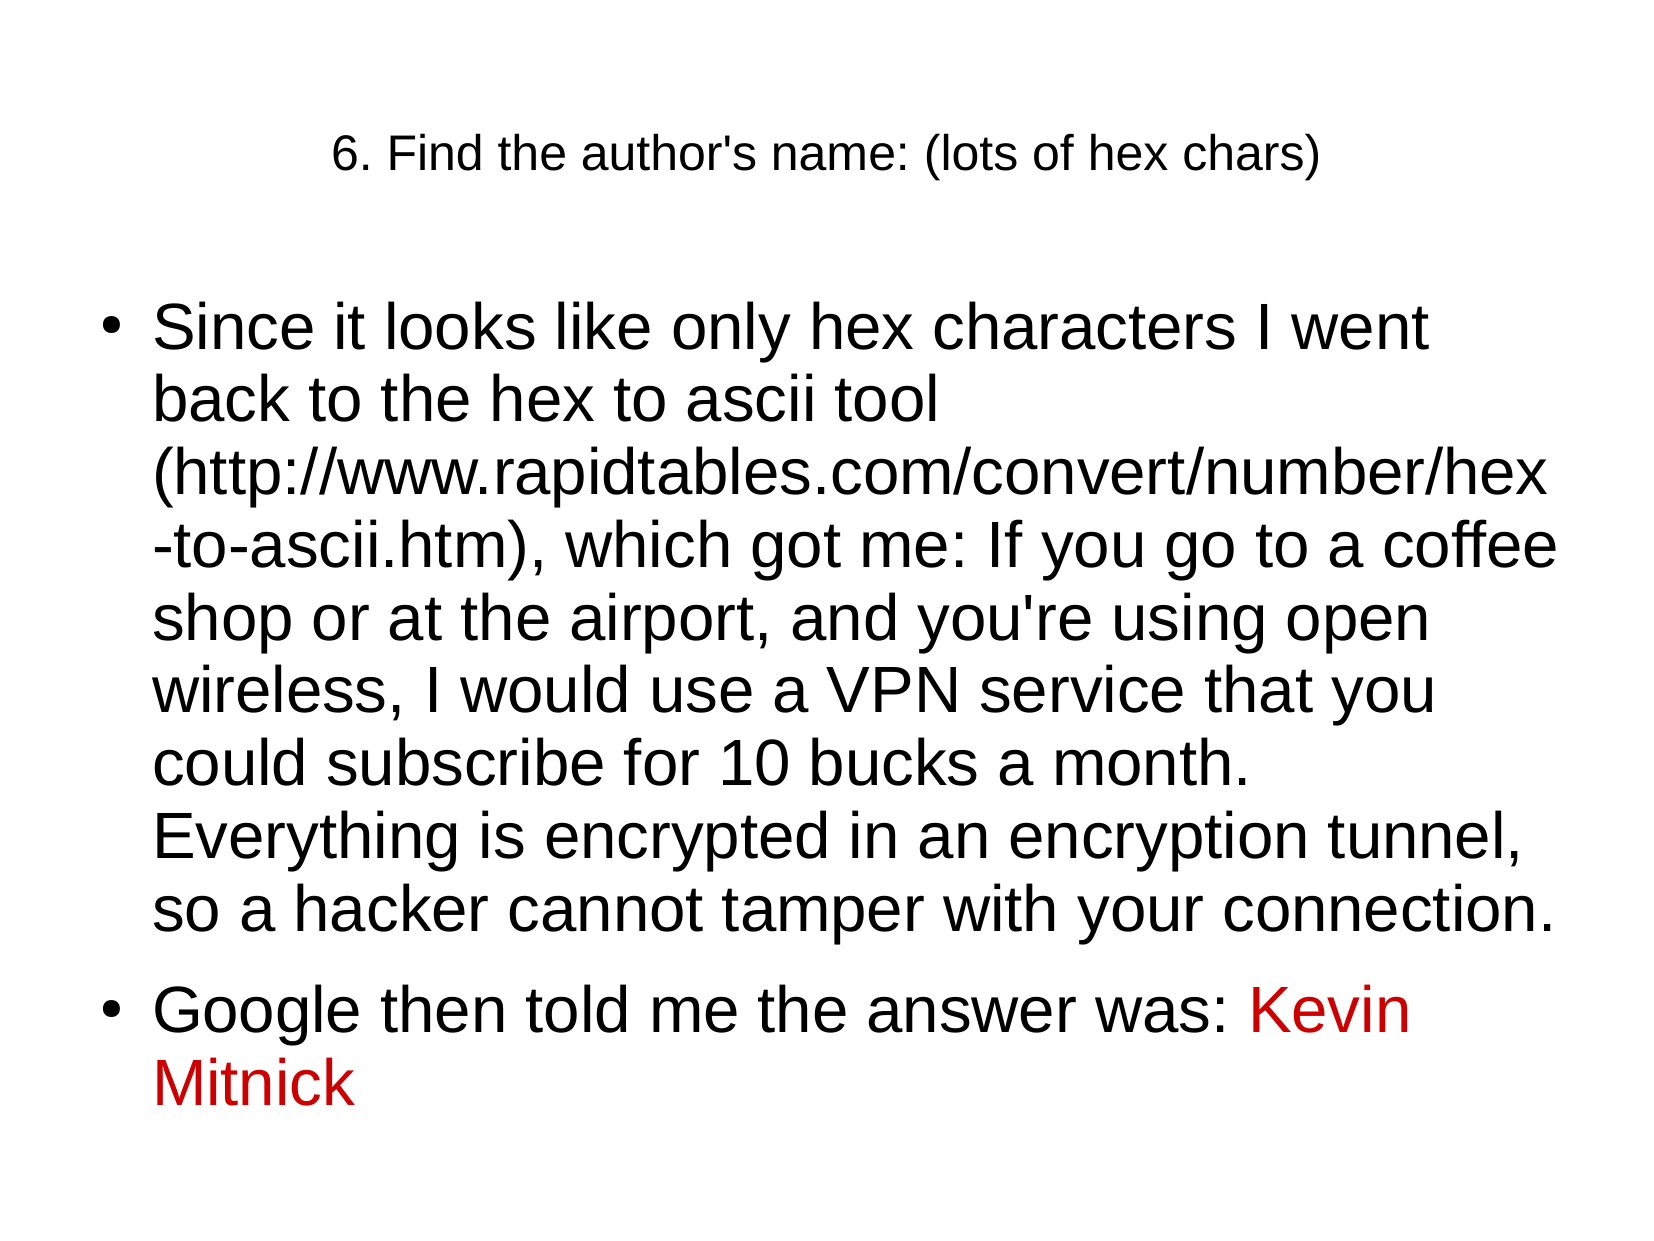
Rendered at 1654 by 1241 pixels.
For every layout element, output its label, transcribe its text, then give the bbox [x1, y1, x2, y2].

title 6. Find the author's name: (lots of hex chars) [82, 49, 1571, 257]
list Since it looks like only hex characters I went back to the hex to ascii tool (http://www.rapidtables.com/convert/number/hex-to-ascii.htm), which got me: If you go to a coffee shop or at the airport, and you're using open wireless, I would use a VPN service that you could subscribe for 10 bucks a month. Everything is encrypted in an encryption tunnel, so a hacker cannot tamper with your connection. Google then told me the answer was: Kevin Mitnick [82, 290, 1571, 1186]
